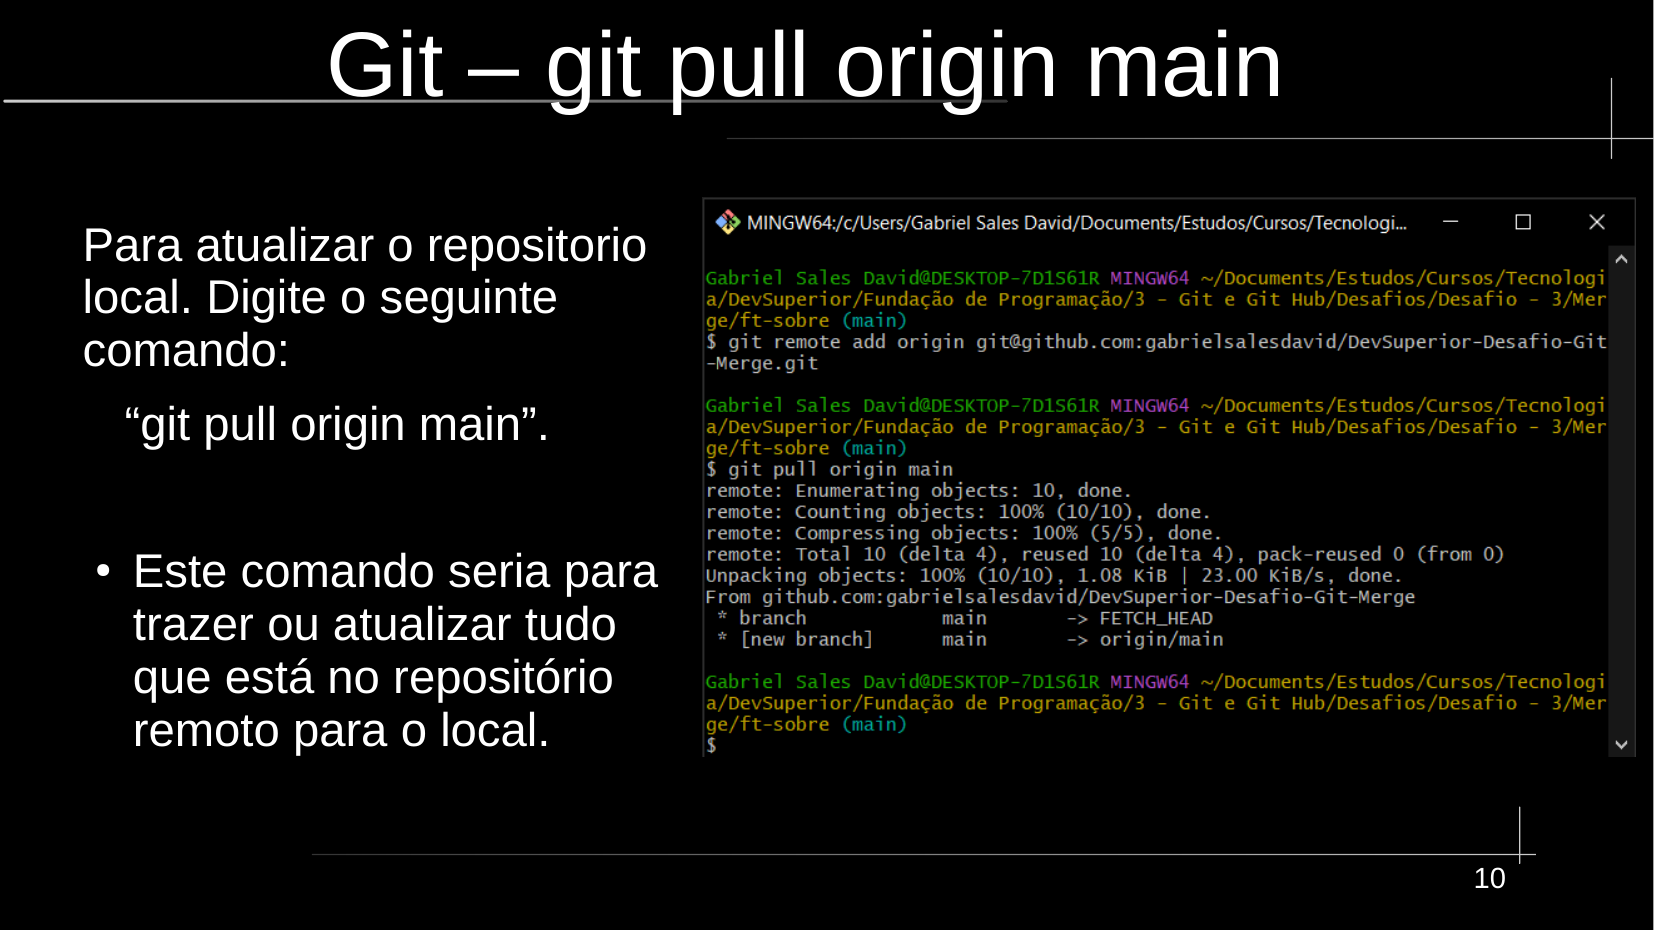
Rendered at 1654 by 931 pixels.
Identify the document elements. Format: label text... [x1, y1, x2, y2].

list Para atualizar o repositorio local. Digite o seguinte comando: “git pull origin main”. Este comando seria para trazer ou atualizar tudo que está no repositório remoto para o local. [82, 217, 696, 758]
title Git – git pull origin main [23, 11, 1589, 119]
picture [702, 197, 1636, 758]
